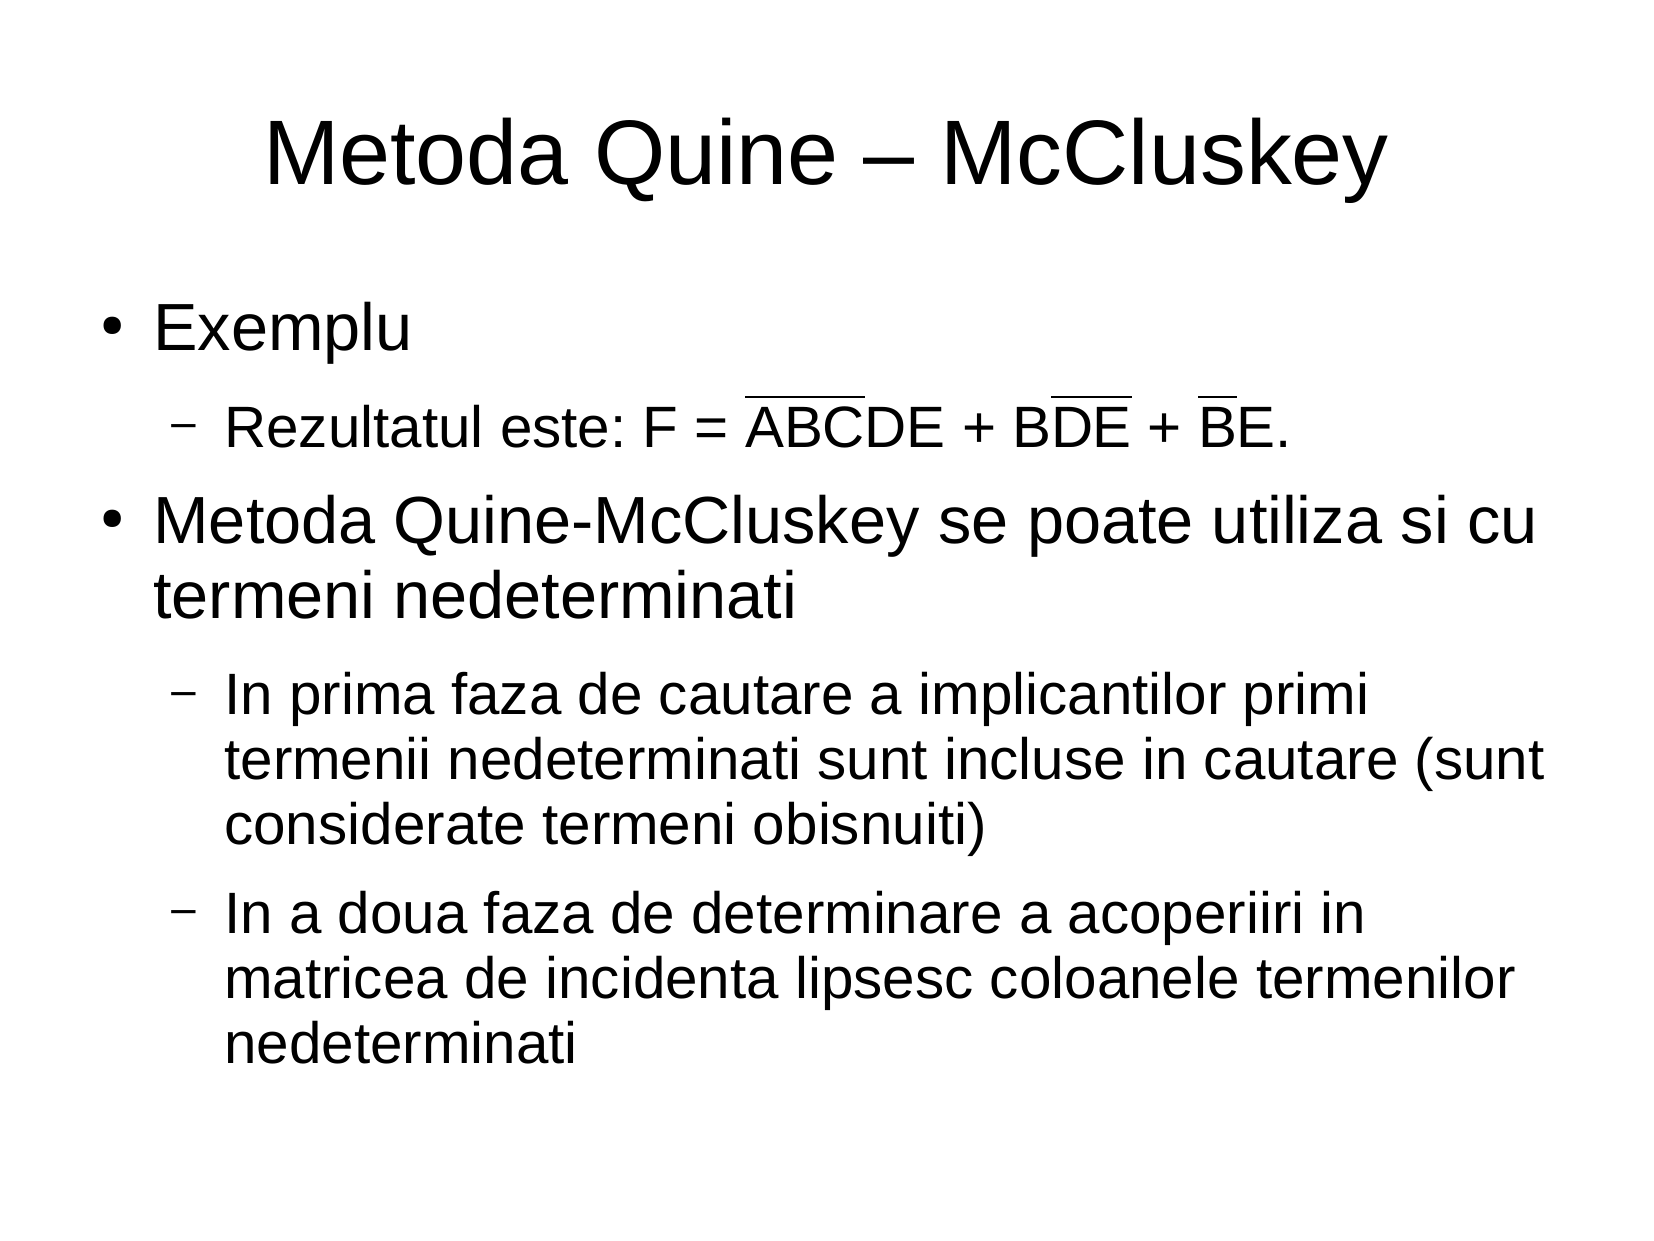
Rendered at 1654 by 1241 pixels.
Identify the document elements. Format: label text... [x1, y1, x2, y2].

list Exemplu Rezultatul este: F = ABCDE + BDE + BE. Metoda Quine-McCluskey se poate utiliza si cu termeni nedeterminati In prima faza de cautare a implicantilor primi termenii nedeterminati sunt incluse in cautare (sunt considerate termeni obisnuiti) In a doua faza de determinare a acoperiiri in matricea de incidenta lipsesc coloanele termenilor nedeterminati [82, 290, 1571, 1076]
title Metoda Quine – McCluskey [82, 49, 1571, 257]
